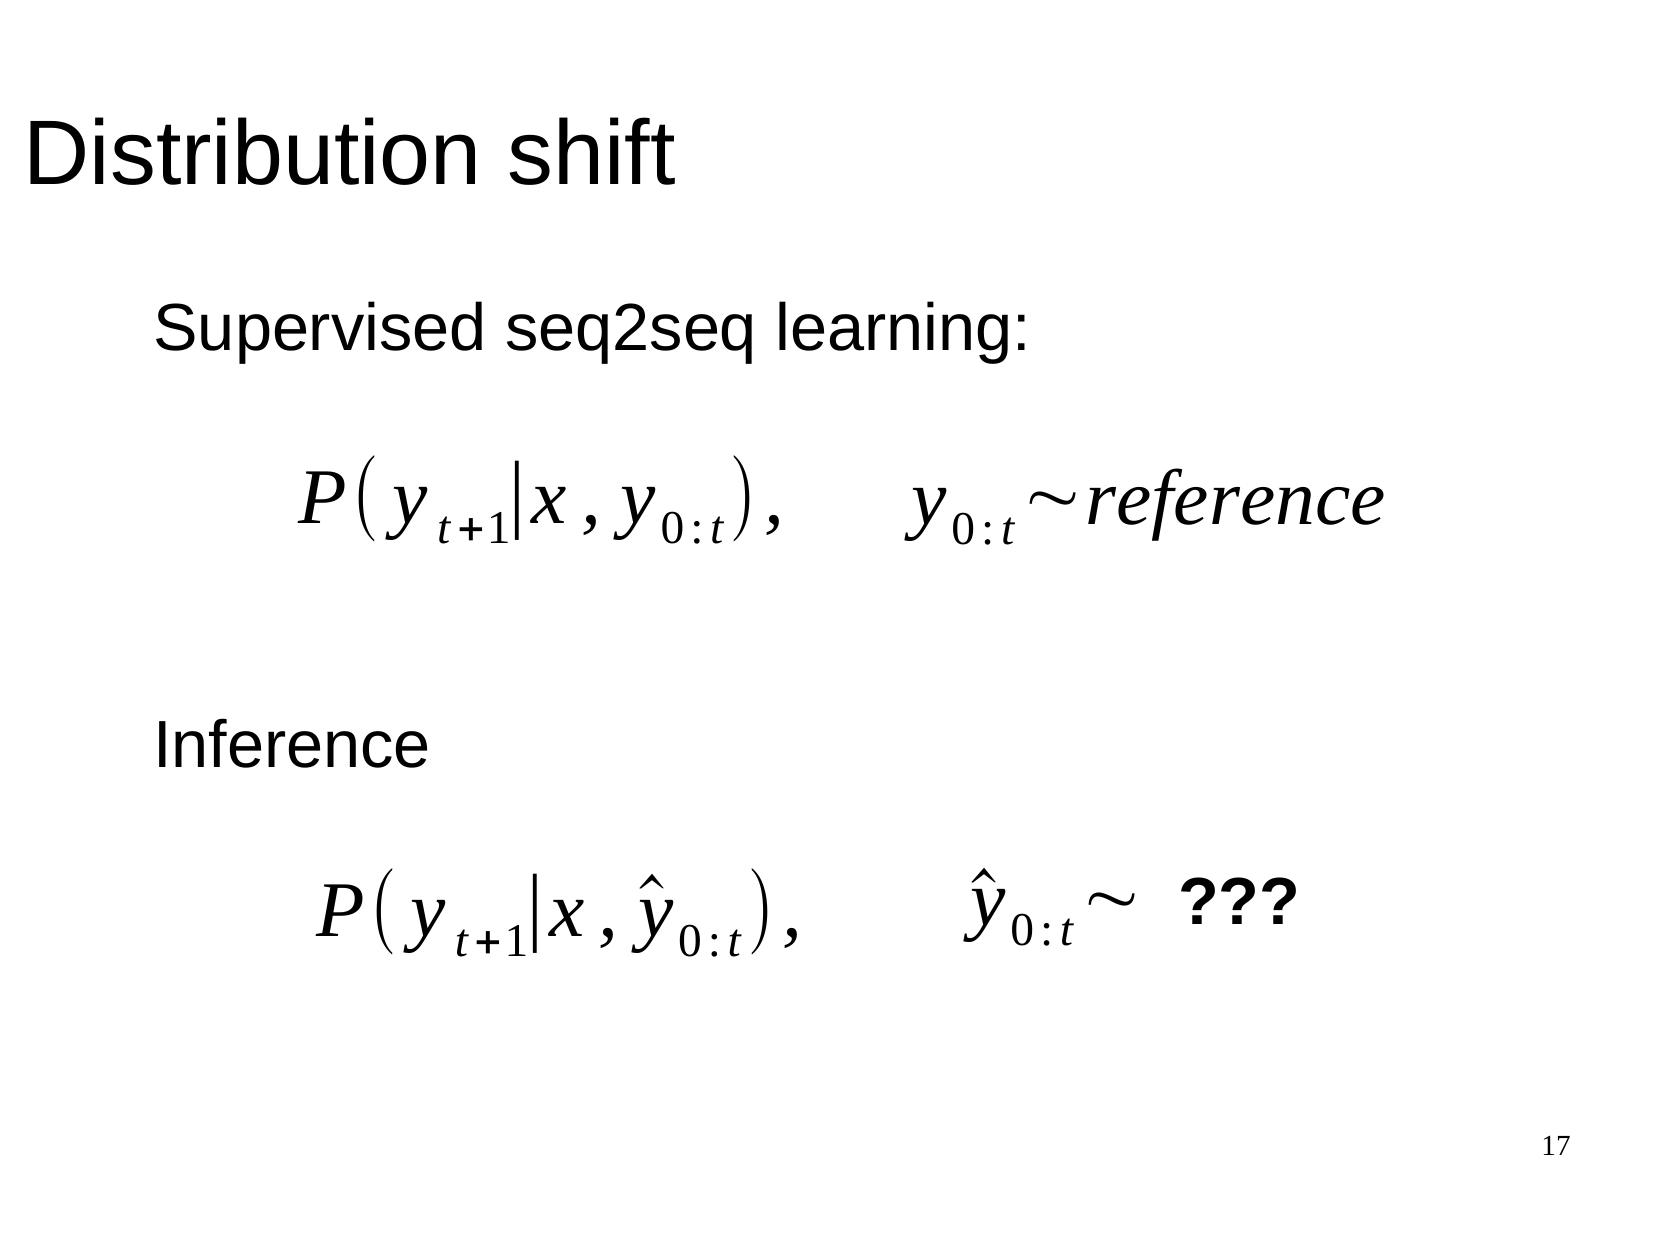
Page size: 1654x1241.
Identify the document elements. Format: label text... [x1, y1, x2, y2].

list Supervised seq2seq learning: Inference [82, 290, 1571, 1010]
text_box ??? [1139, 857, 1395, 946]
chart [881, 455, 1401, 556]
title Distribution shift [23, 49, 1512, 257]
chart [273, 449, 802, 552]
chart [291, 862, 820, 965]
